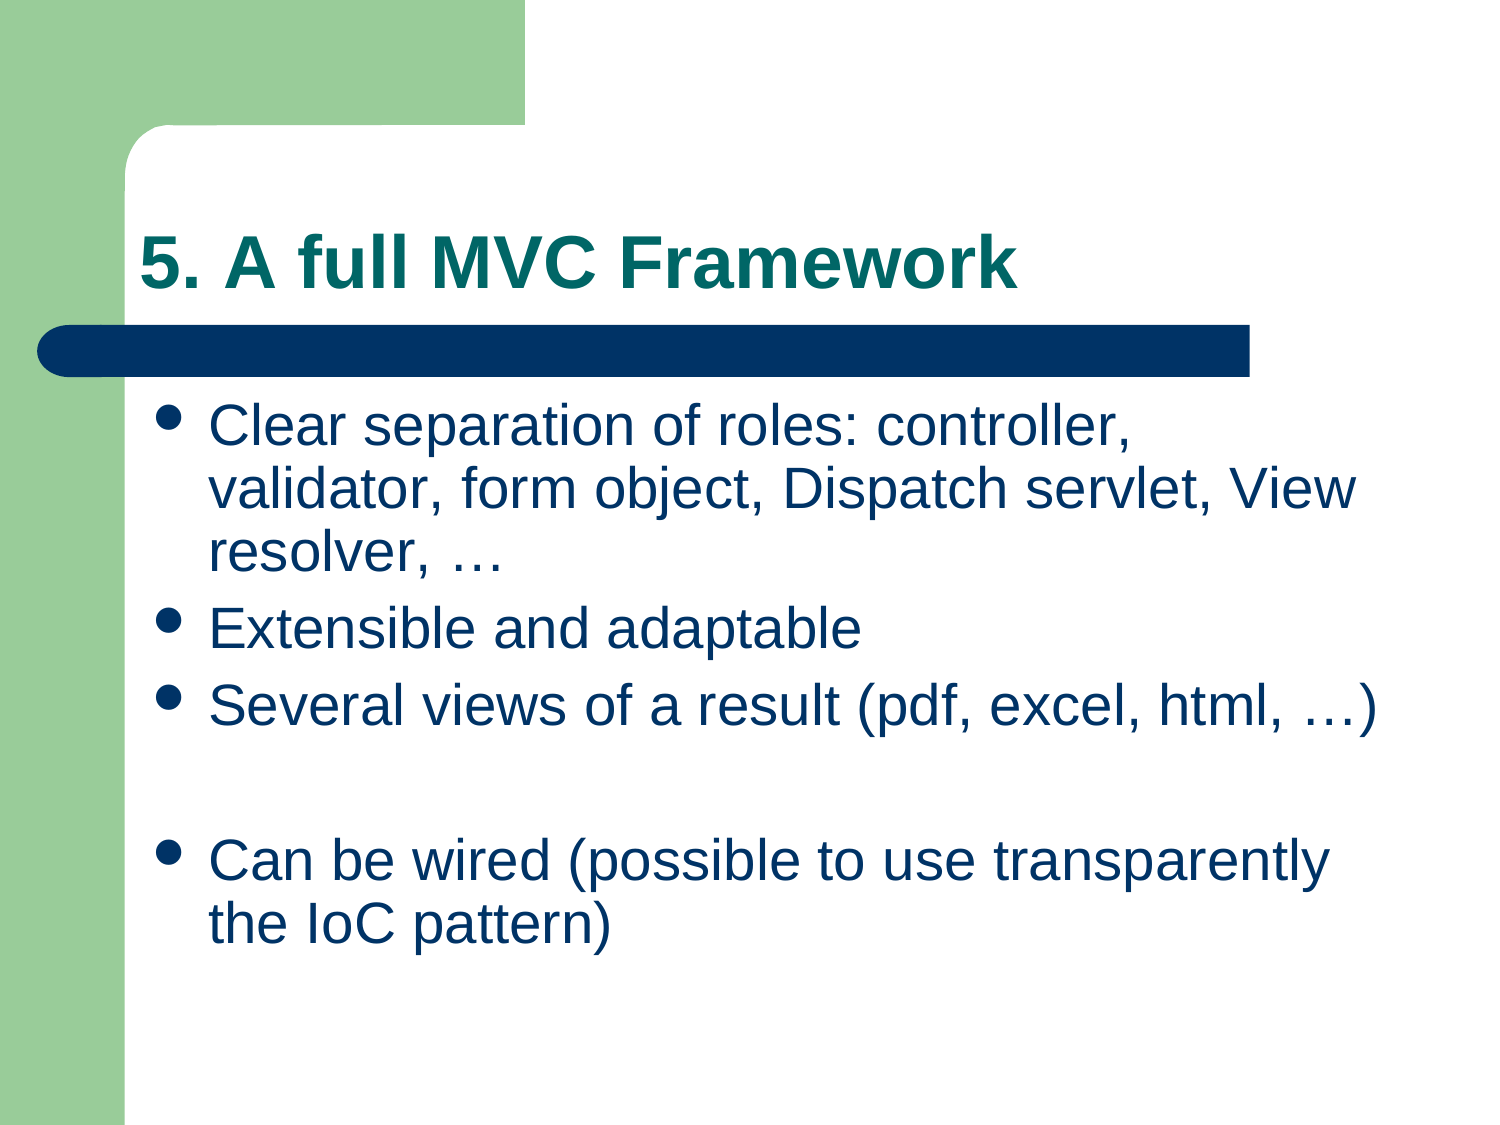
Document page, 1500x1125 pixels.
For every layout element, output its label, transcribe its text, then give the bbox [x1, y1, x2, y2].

title 5. A full MVC Framework [124, 124, 1425, 313]
list Clear separation of roles: controller, validator, form object, Dispatch servlet, View resolver, … Extensible and adaptable Several views of a result (pdf, excel, html, …) Can be wired (possible to use transparently the IoC pattern) [137, 387, 1400, 999]
